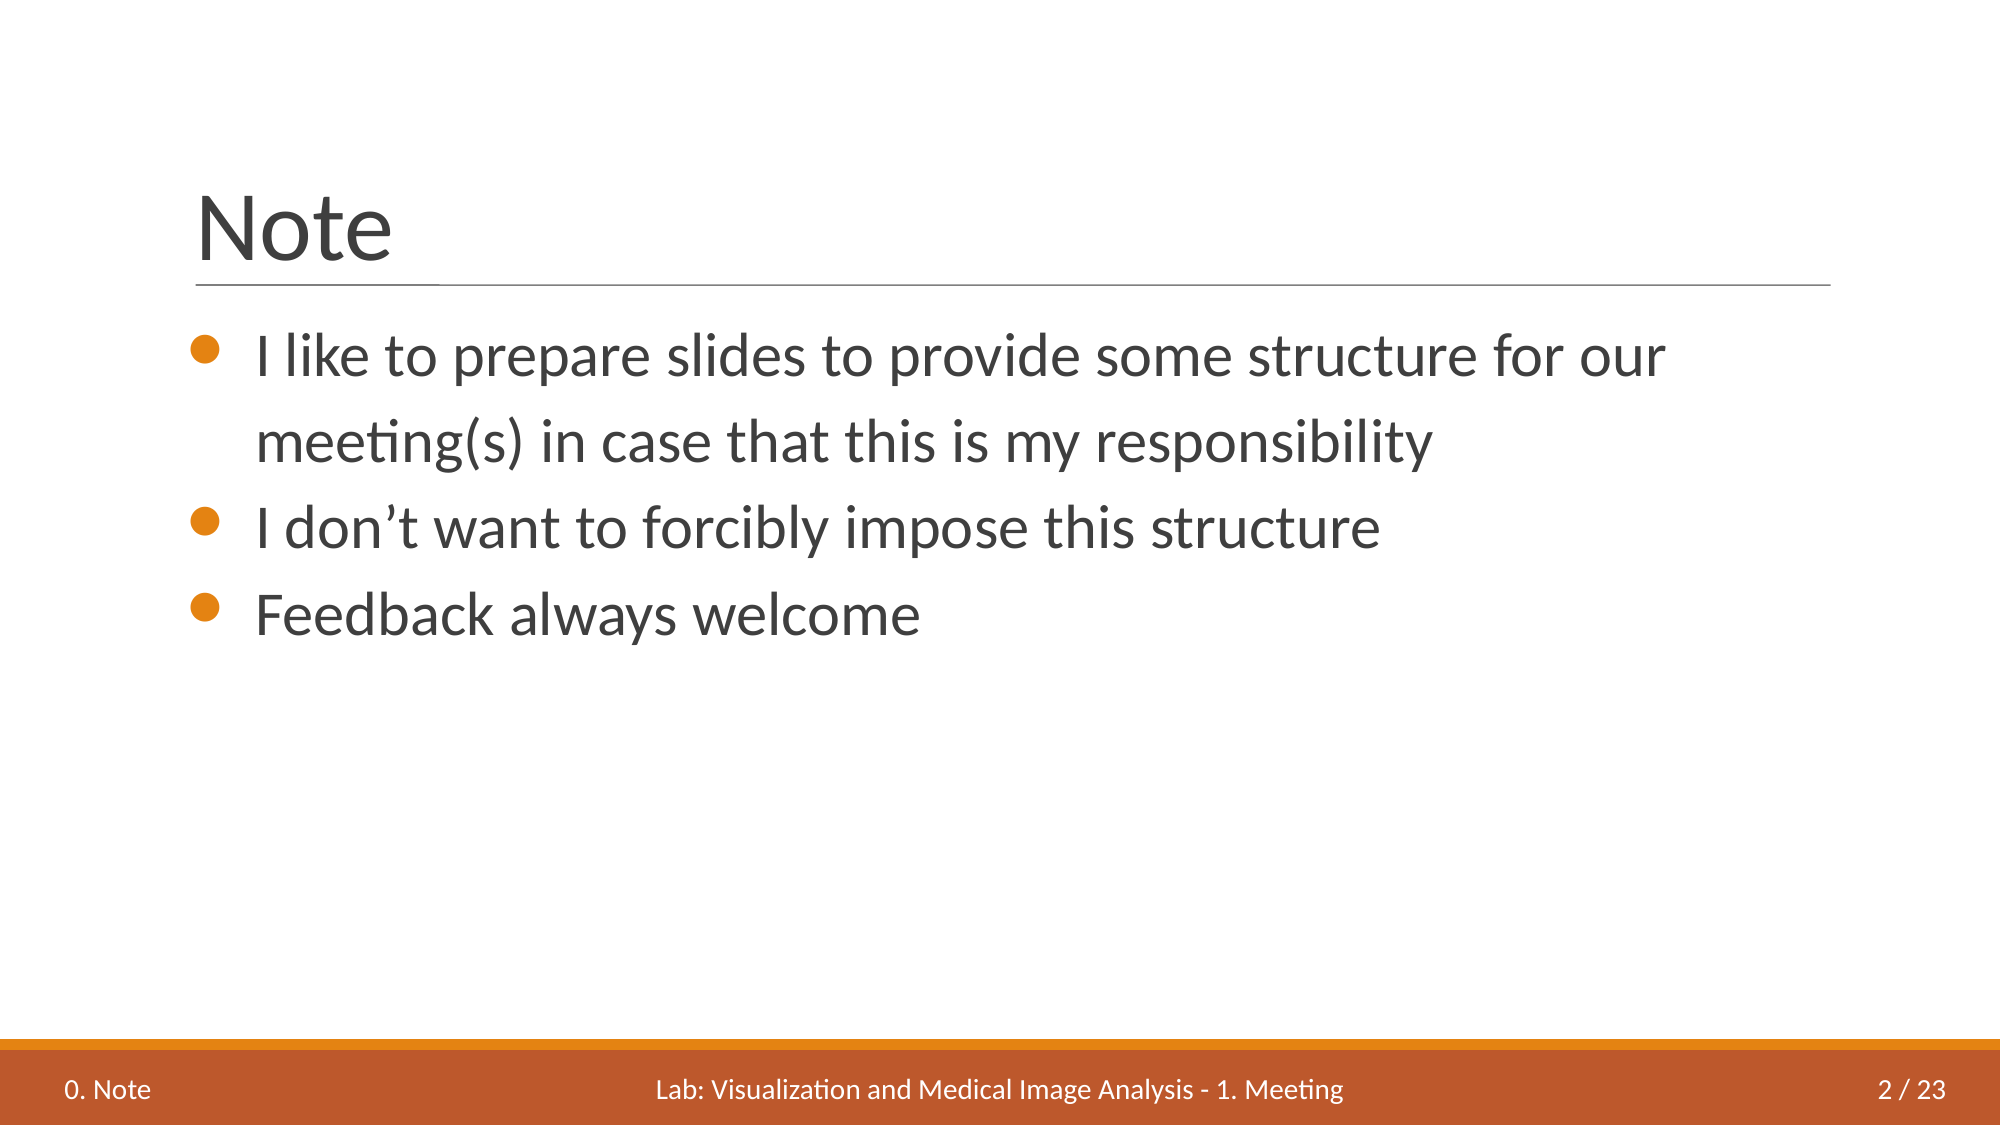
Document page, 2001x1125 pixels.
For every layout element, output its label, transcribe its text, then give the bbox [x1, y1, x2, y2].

title Note [180, 47, 1830, 285]
slide_number 1 / 23 [1741, 753, 1962, 1125]
list I like to prepare slides to provide some structure for our meeting(s) in case that this is my responsibility I don’t want to forcibly impose this structure Feedback always welcome [180, 302, 1848, 941]
slide_number Lab: Visualization and Medical Image Analysis - 1. Meeting [552, 753, 1448, 1125]
slide_number 0. Note [49, 753, 356, 1125]
